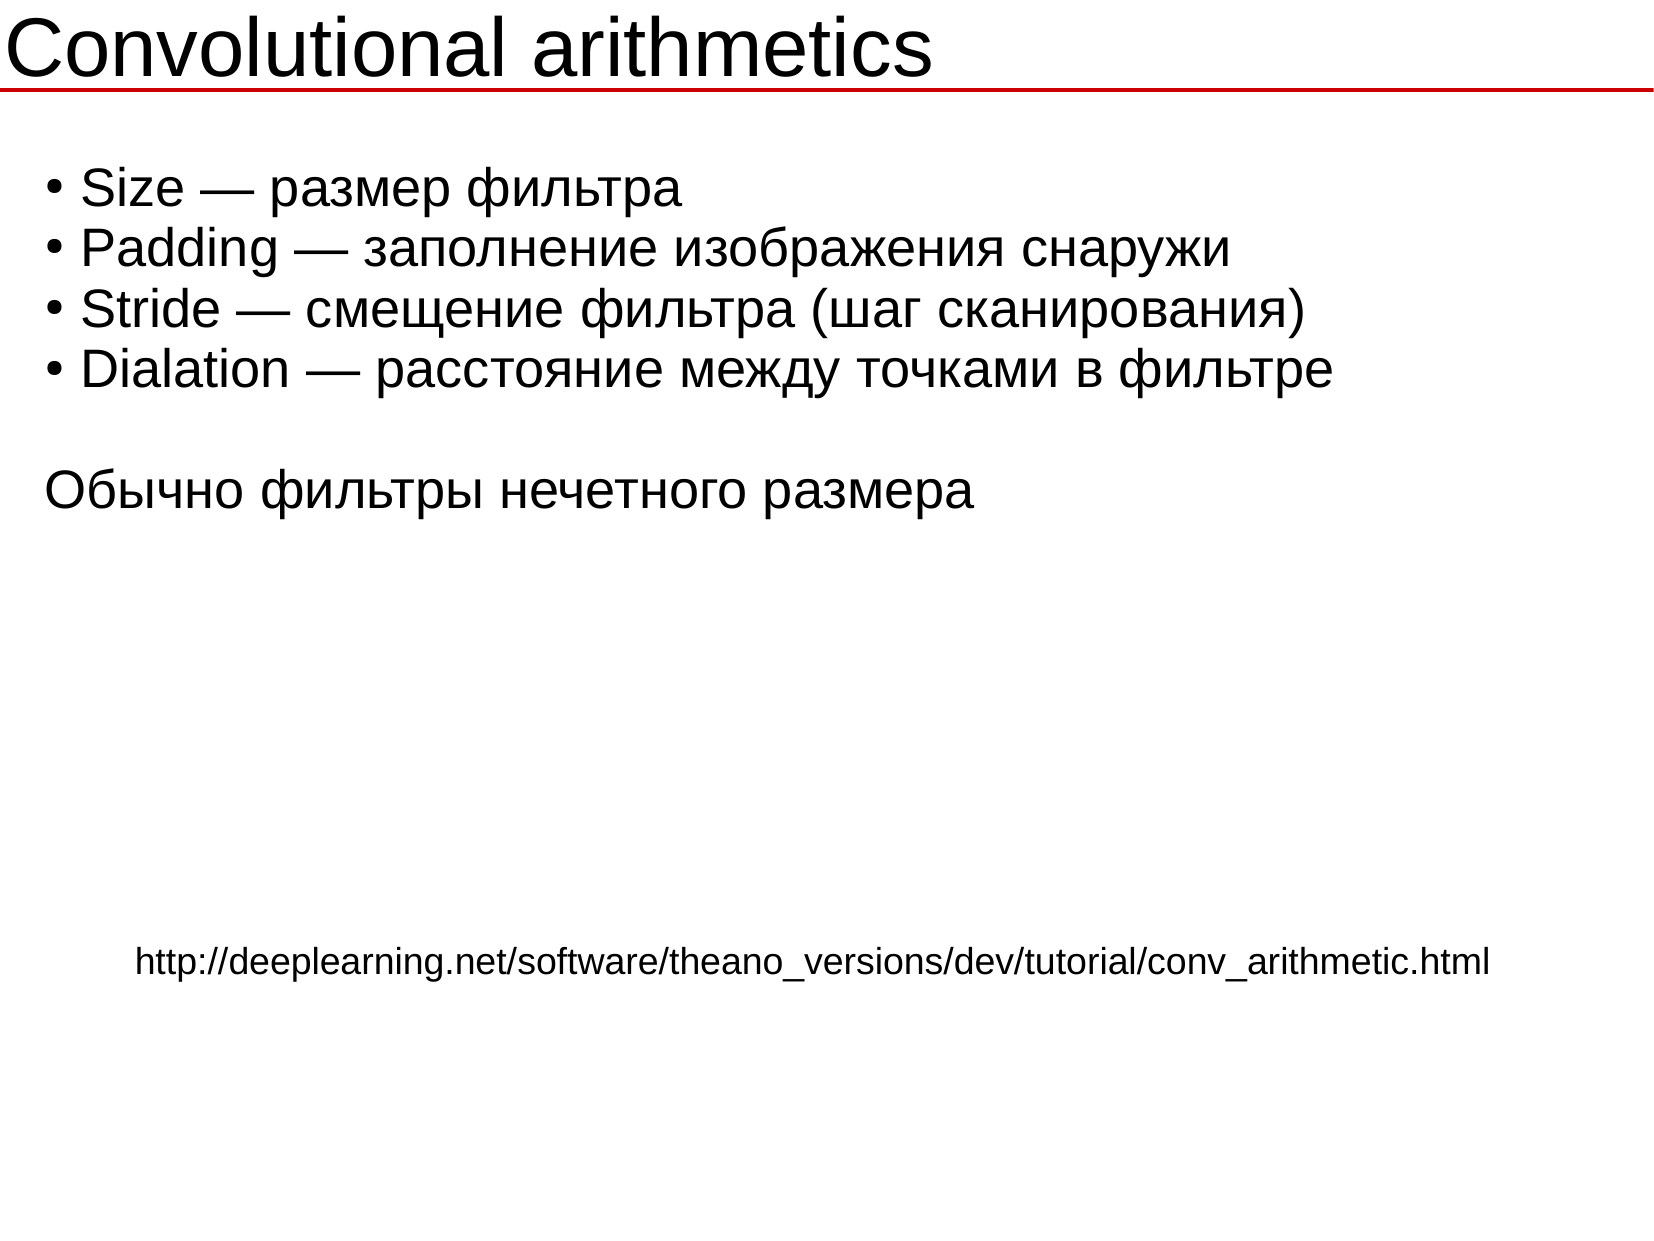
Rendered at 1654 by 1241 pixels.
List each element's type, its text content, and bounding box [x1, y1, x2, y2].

text_box Size — размер фильтра Padding — заполнение изображения снаружи Stride — смещение фильтра (шаг сканирования) Dialation — расстояние между точками в фильтре Обычно фильтры нечетного размера [30, 150, 1546, 589]
title Convolutional arithmetics [4, 0, 1276, 94]
text_box http://deeplearning.net/software/theano_versions/dev/tutorial/conv_arithmetic.html [120, 933, 1506, 991]
